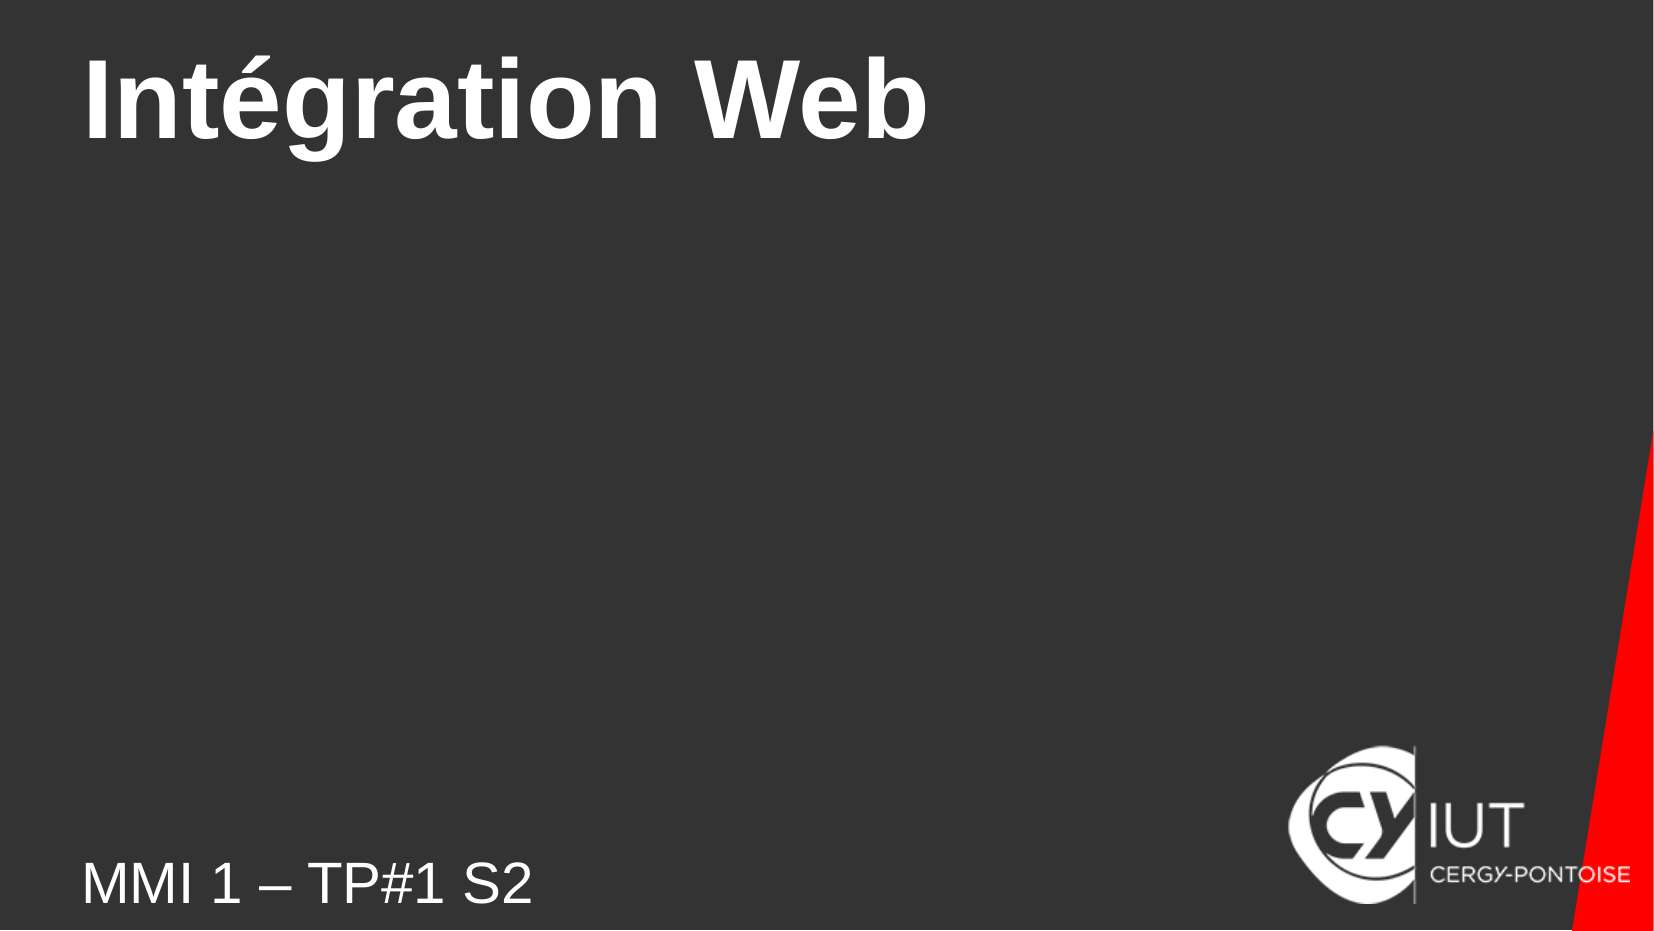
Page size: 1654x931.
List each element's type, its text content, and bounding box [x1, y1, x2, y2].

title MMI 1 – TP#1 S2 [81, 805, 1134, 931]
title Intégration Web [82, 36, 1571, 226]
picture [1284, 744, 1630, 904]
text_box [1571, 426, 1654, 931]
